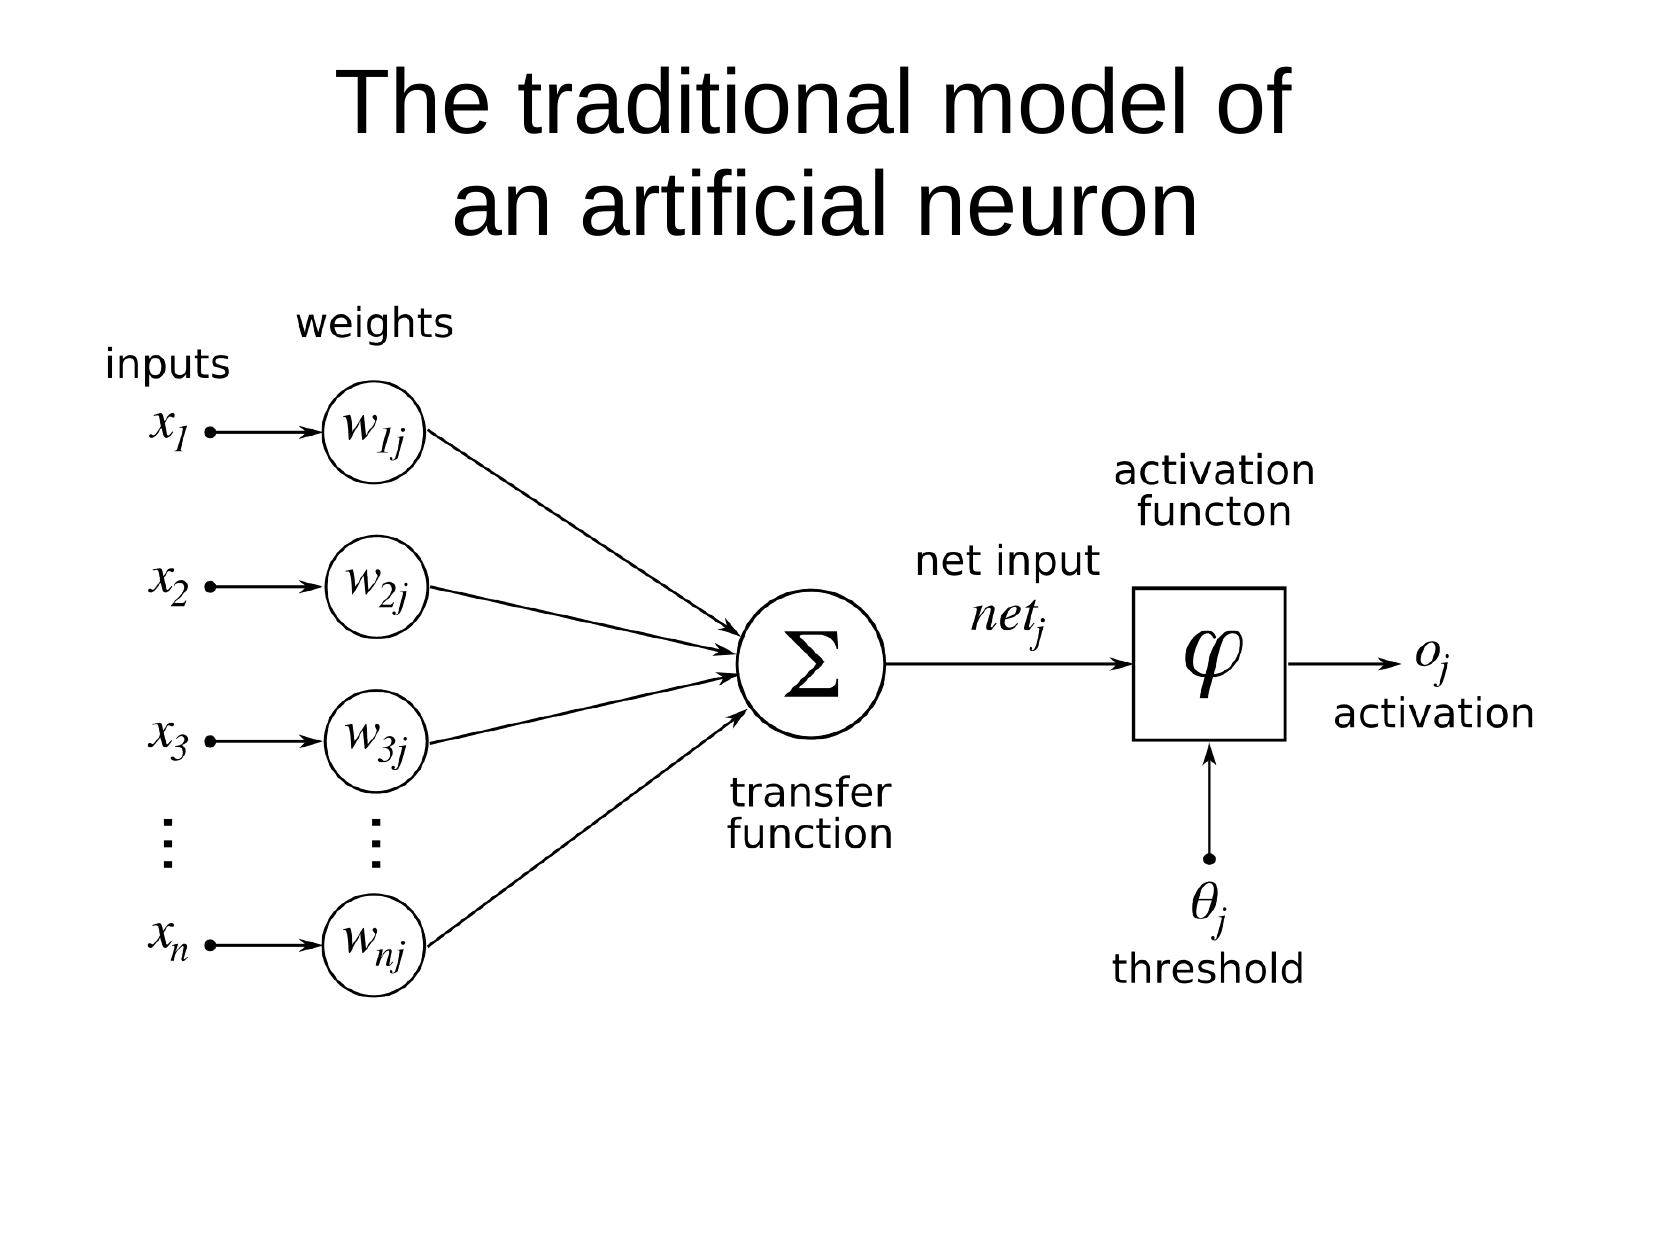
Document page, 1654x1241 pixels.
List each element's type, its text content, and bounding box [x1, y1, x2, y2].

picture [82, 296, 1571, 1004]
title The traditional model of an artificial neuron [82, 49, 1571, 257]
